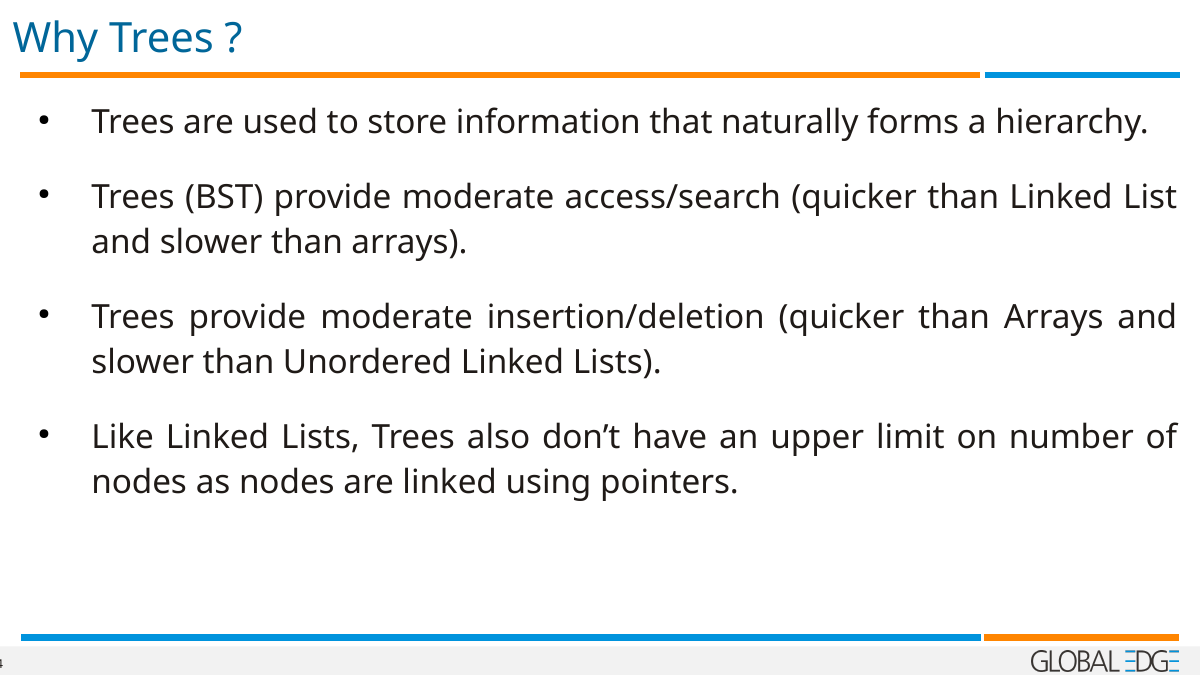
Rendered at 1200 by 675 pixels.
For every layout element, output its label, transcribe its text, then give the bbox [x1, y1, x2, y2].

picture [1031, 650, 1179, 672]
title Why Trees ? [12, 9, 1088, 63]
list Trees are used to store information that naturally forms a hierarchy. Trees (BST) provide moderate access/search (quicker than Linked List and slower than arrays). Trees provide moderate insertion/deletion (quicker than Arrays and slower than Unordered Linked Lists). Like Linked Lists, Trees also don’t have an upper limit on number of nodes as nodes are linked using pointers. [20, 97, 1179, 638]
